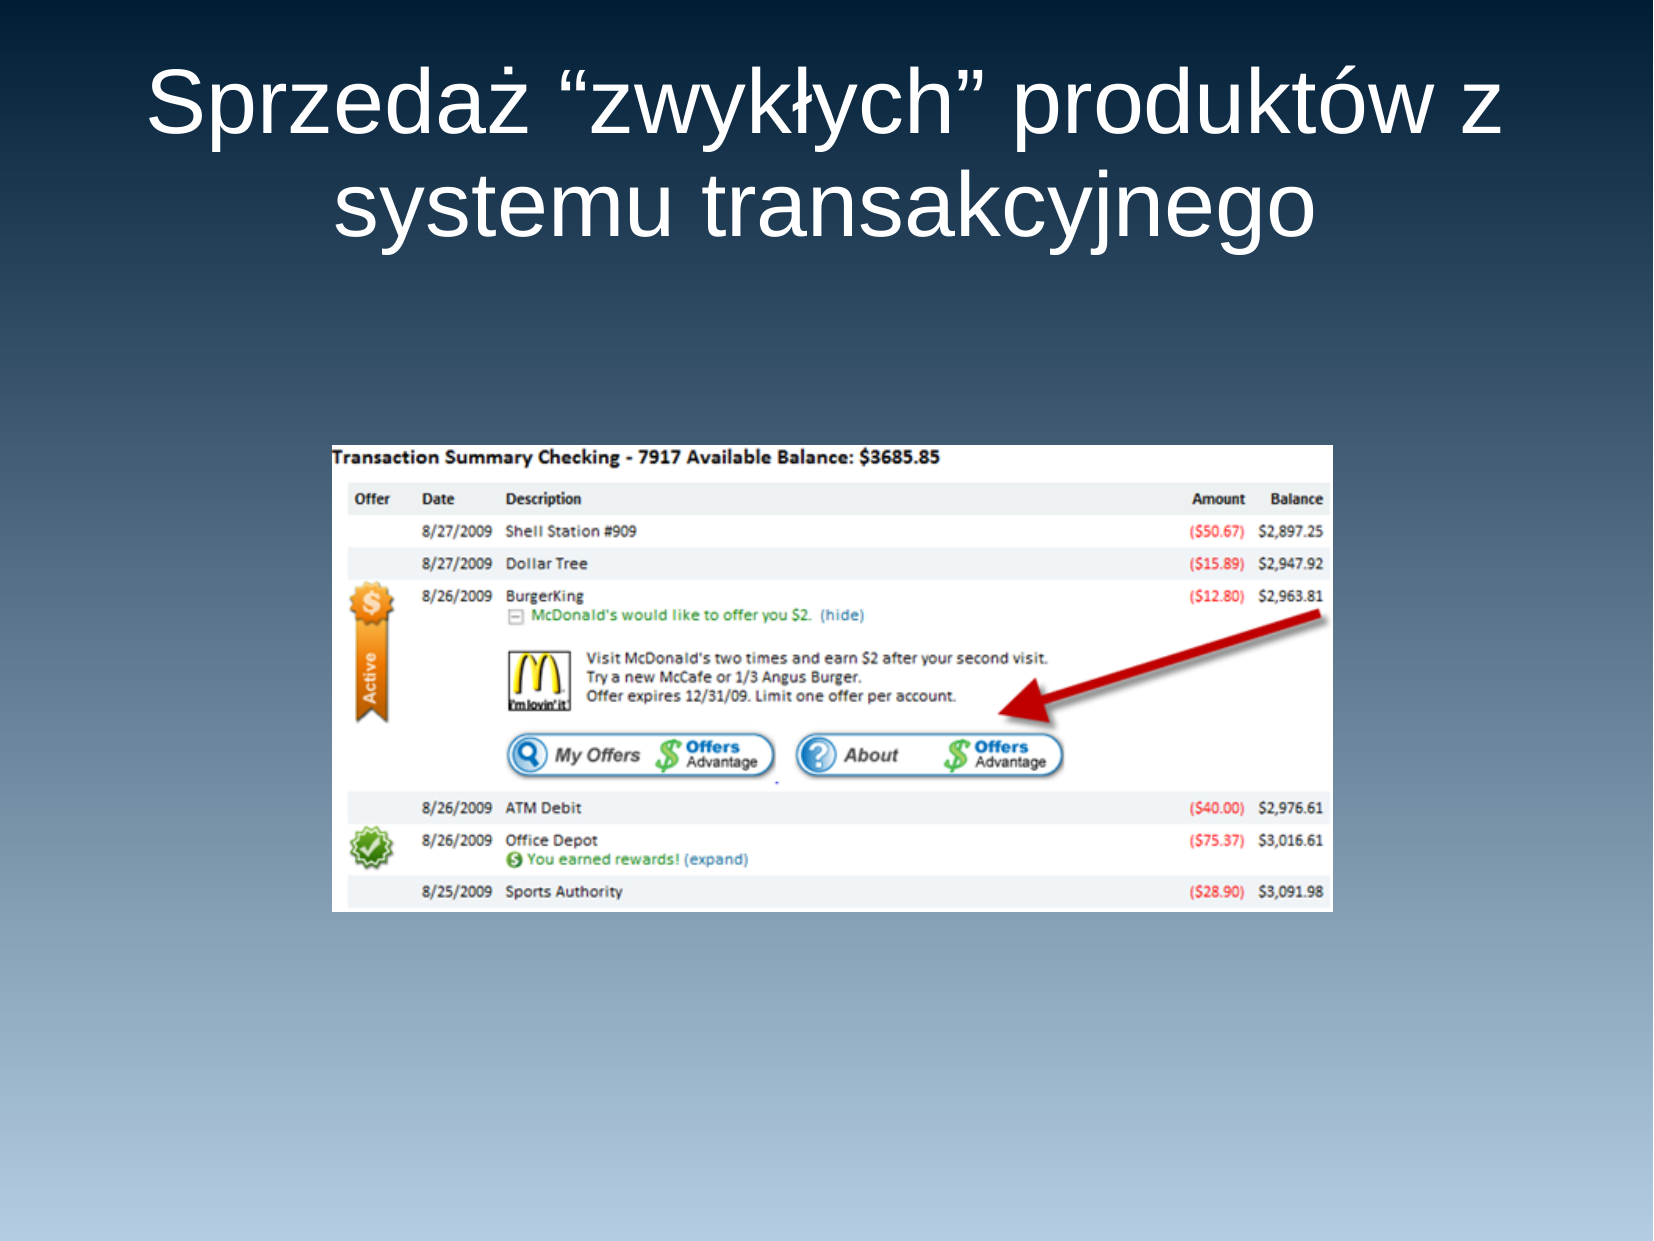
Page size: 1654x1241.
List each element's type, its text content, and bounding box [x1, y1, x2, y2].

picture [332, 445, 1333, 912]
title Sprzedaż “zwykłych” produktów z systemu transakcyjnego [82, 49, 1571, 257]
